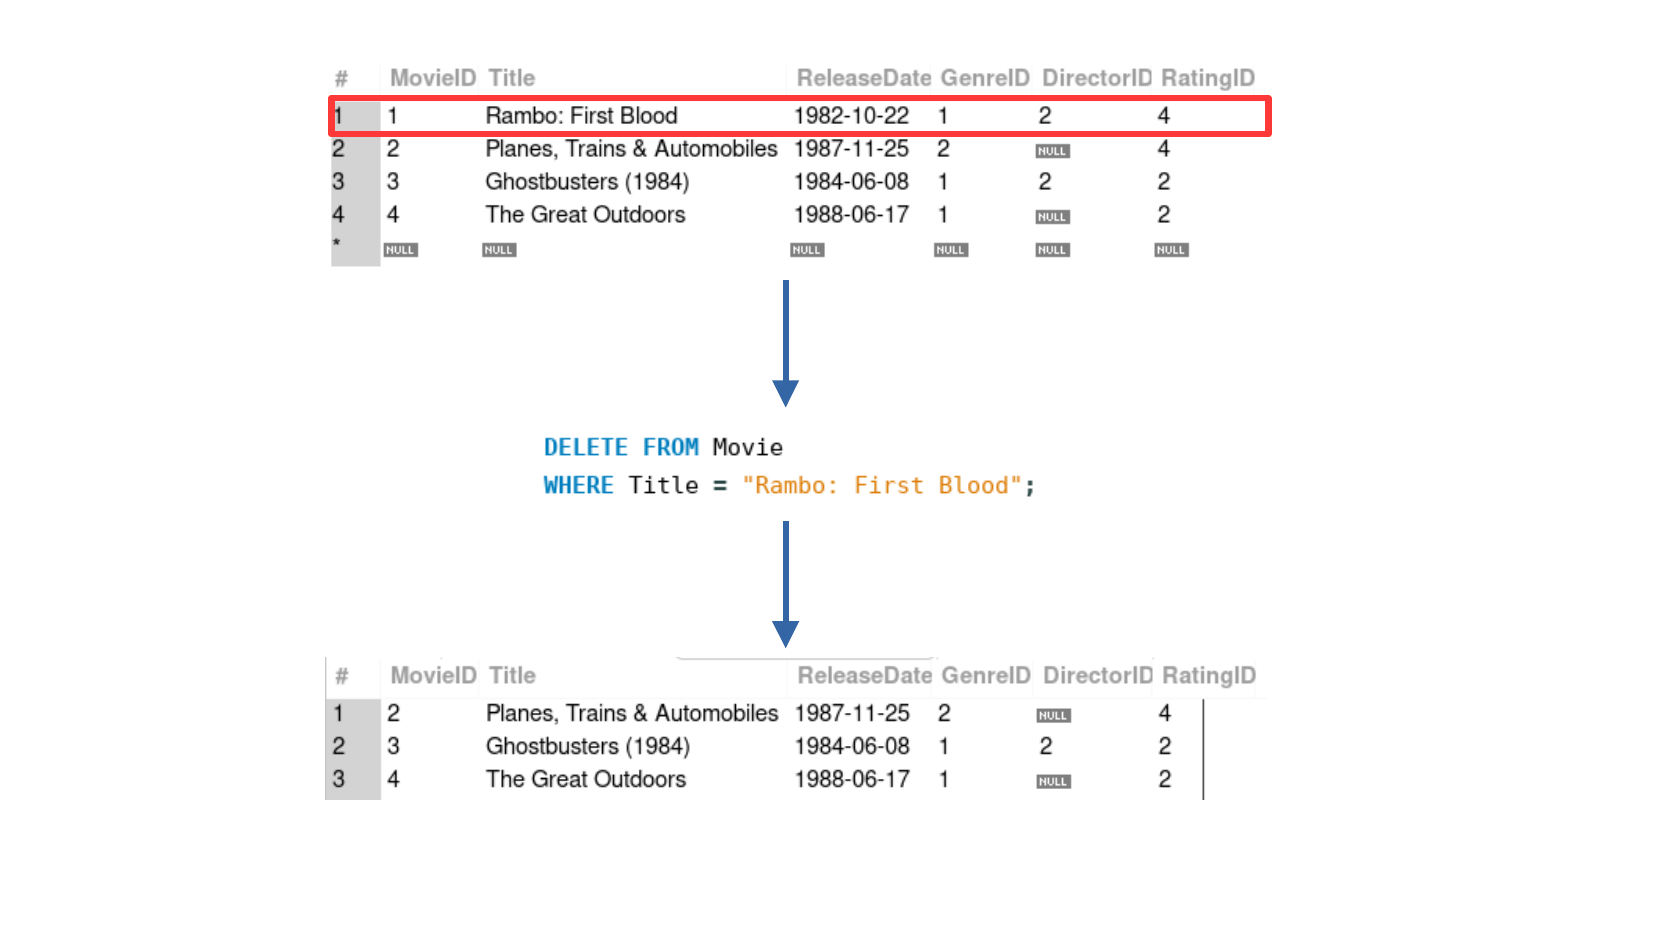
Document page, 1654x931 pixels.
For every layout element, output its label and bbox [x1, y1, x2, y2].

picture [331, 137, 1269, 273]
picture [325, 657, 1267, 800]
picture [331, 65, 1269, 95]
picture [335, 101, 1265, 131]
picture [527, 424, 1061, 511]
